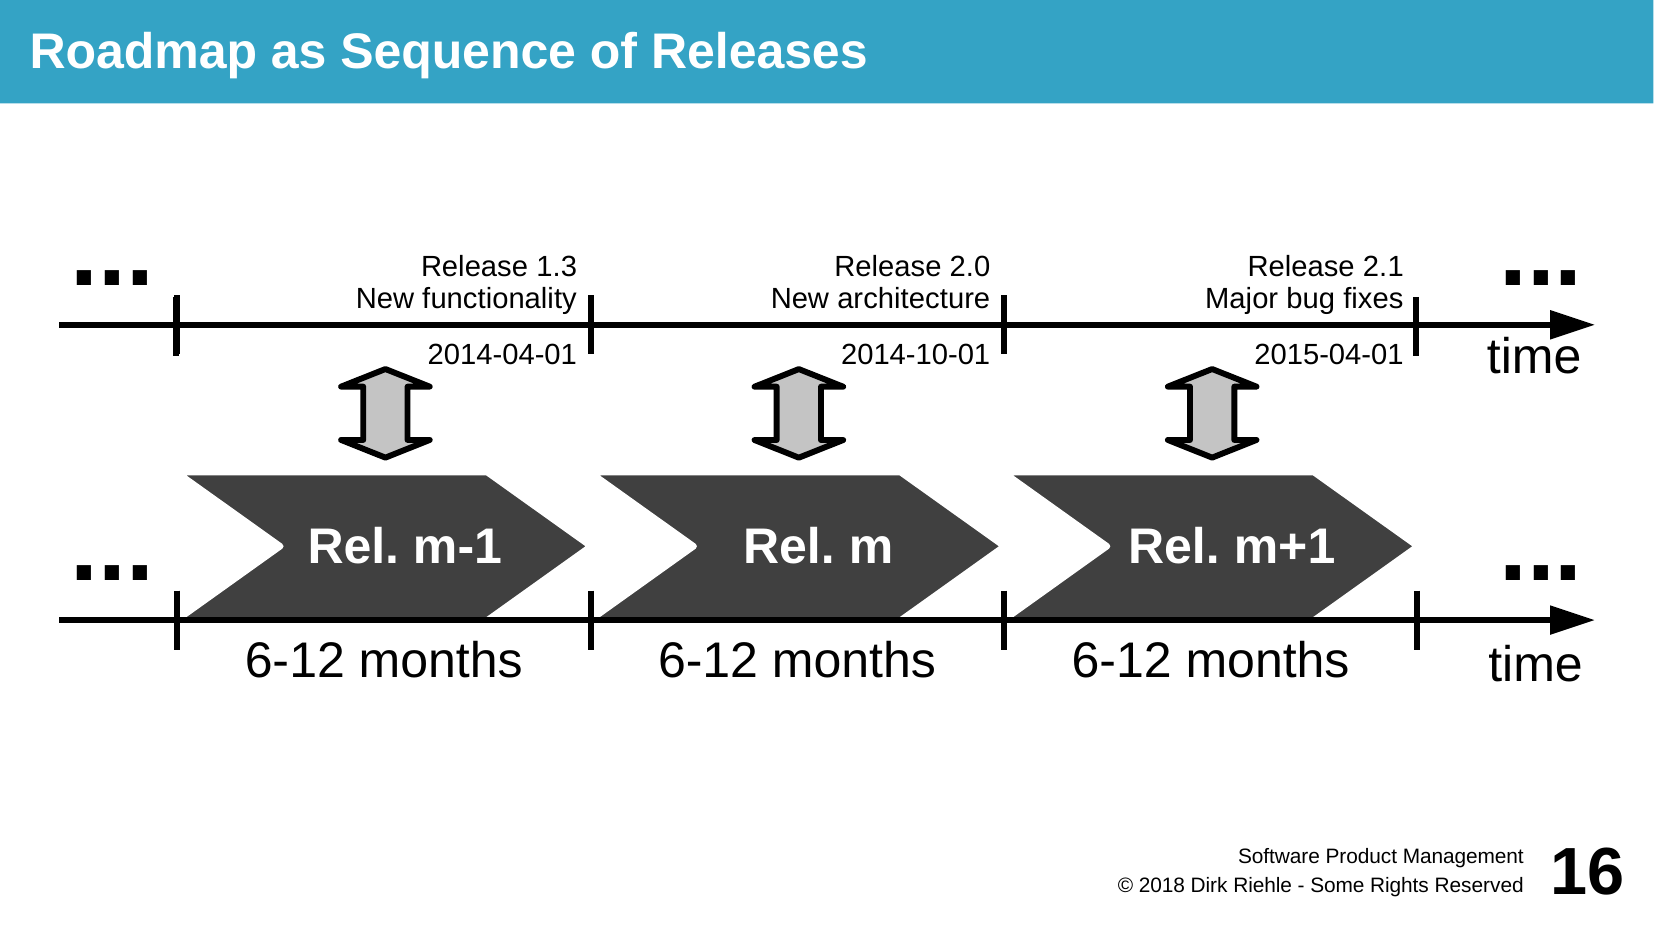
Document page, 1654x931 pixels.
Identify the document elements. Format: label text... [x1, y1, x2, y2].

text_box ... [59, 472, 207, 621]
text_box ... [1446, 472, 1595, 619]
text_box [341, 369, 430, 458]
text_box [1167, 369, 1257, 458]
text_box Rel. m+1 [1003, 472, 1418, 617]
title Roadmap as Sequence of Releases [0, 0, 1654, 104]
text_box Rel. m [590, 472, 1004, 617]
text_box Release 1.3 New functionality [175, 237, 589, 327]
text_box 6-12 months [177, 623, 590, 709]
text_box 2014-04-01 [175, 327, 589, 415]
text_box ... [1446, 177, 1595, 325]
text_box Rel. m-1 [207, 472, 591, 617]
text_box time [1445, 316, 1594, 396]
text_box ... [59, 177, 207, 325]
text_box [754, 369, 844, 458]
text_box 2015-04-01 [1003, 327, 1416, 415]
text_box Release 2.1 Major bug fixes [1003, 237, 1416, 327]
text_box Release 2.0 New architecture [589, 237, 1003, 327]
text_box 2014-10-01 [589, 327, 1003, 415]
text_box 6-12 months [1004, 623, 1418, 709]
text_box 6-12 months [590, 623, 1004, 709]
text_box time [1446, 621, 1595, 709]
